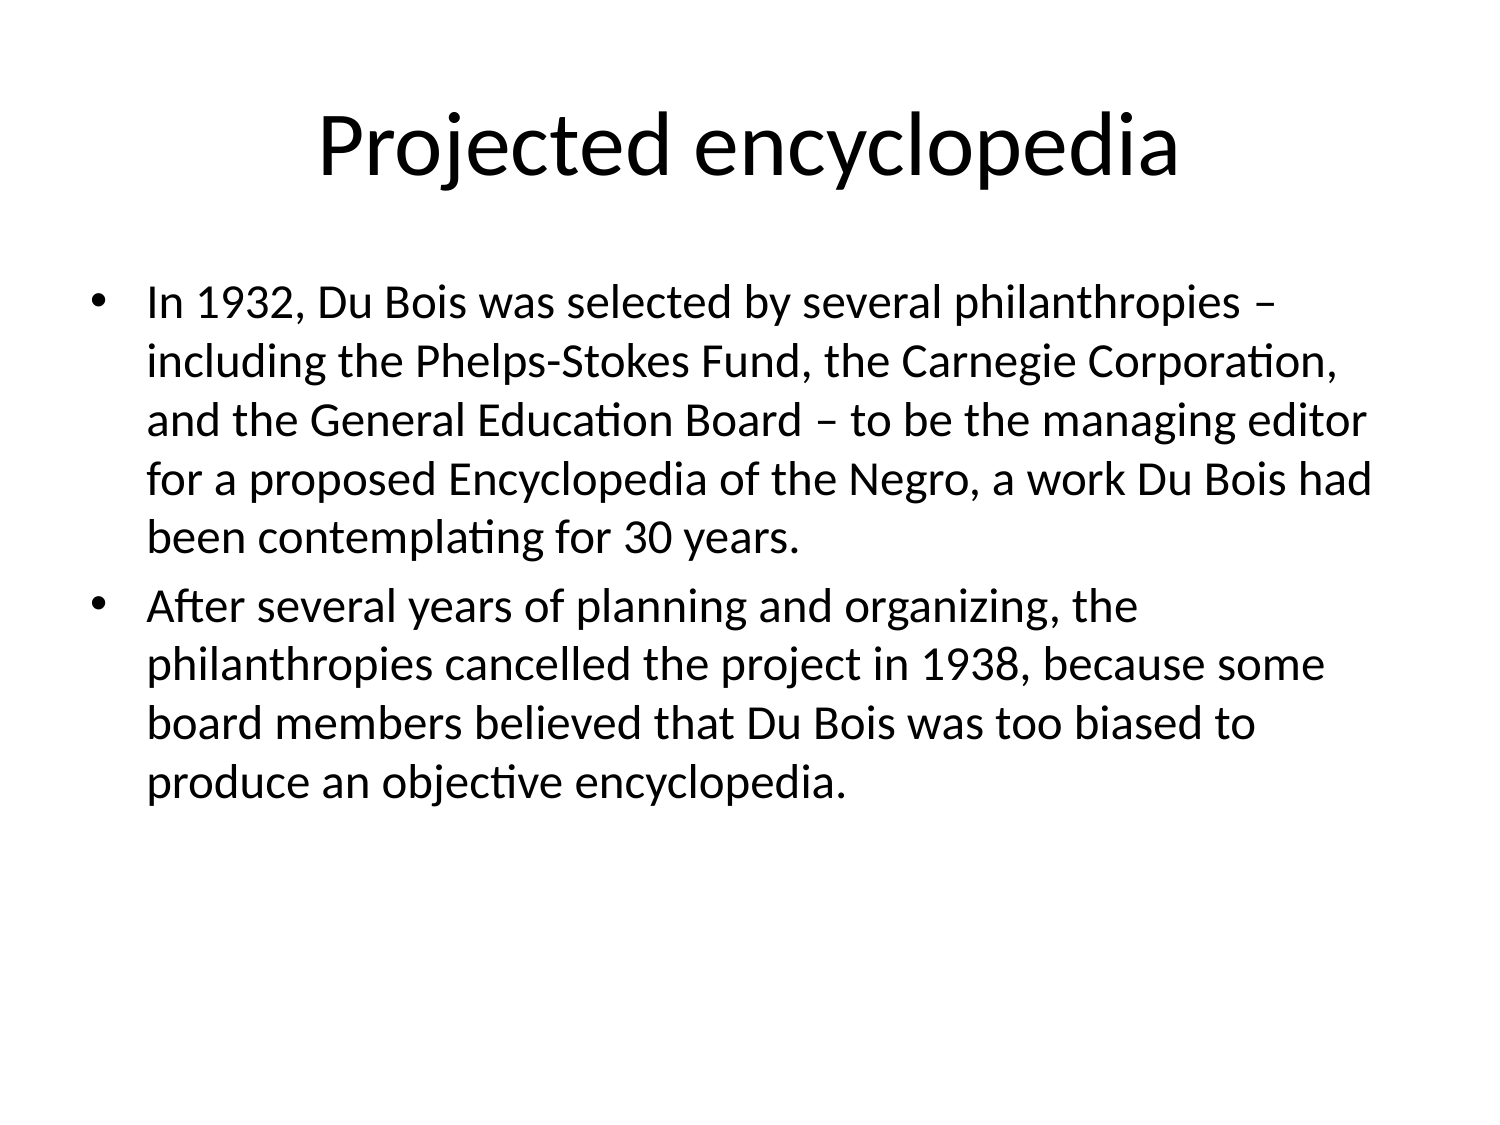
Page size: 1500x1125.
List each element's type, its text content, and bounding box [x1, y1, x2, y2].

list In 1932, Du Bois was selected by several philanthropies – including the Phelps-Stokes Fund, the Carnegie Corporation, and the General Education Board – to be the managing editor for a proposed Encyclopedia of the Negro, a work Du Bois had been contemplating for 30 years. After several years of planning and organizing, the philanthropies cancelled the project in 1938, because some board members believed that Du Bois was too biased to produce an objective encyclopedia. [75, 262, 1425, 1005]
title Projected encyclopedia [75, 45, 1425, 233]
